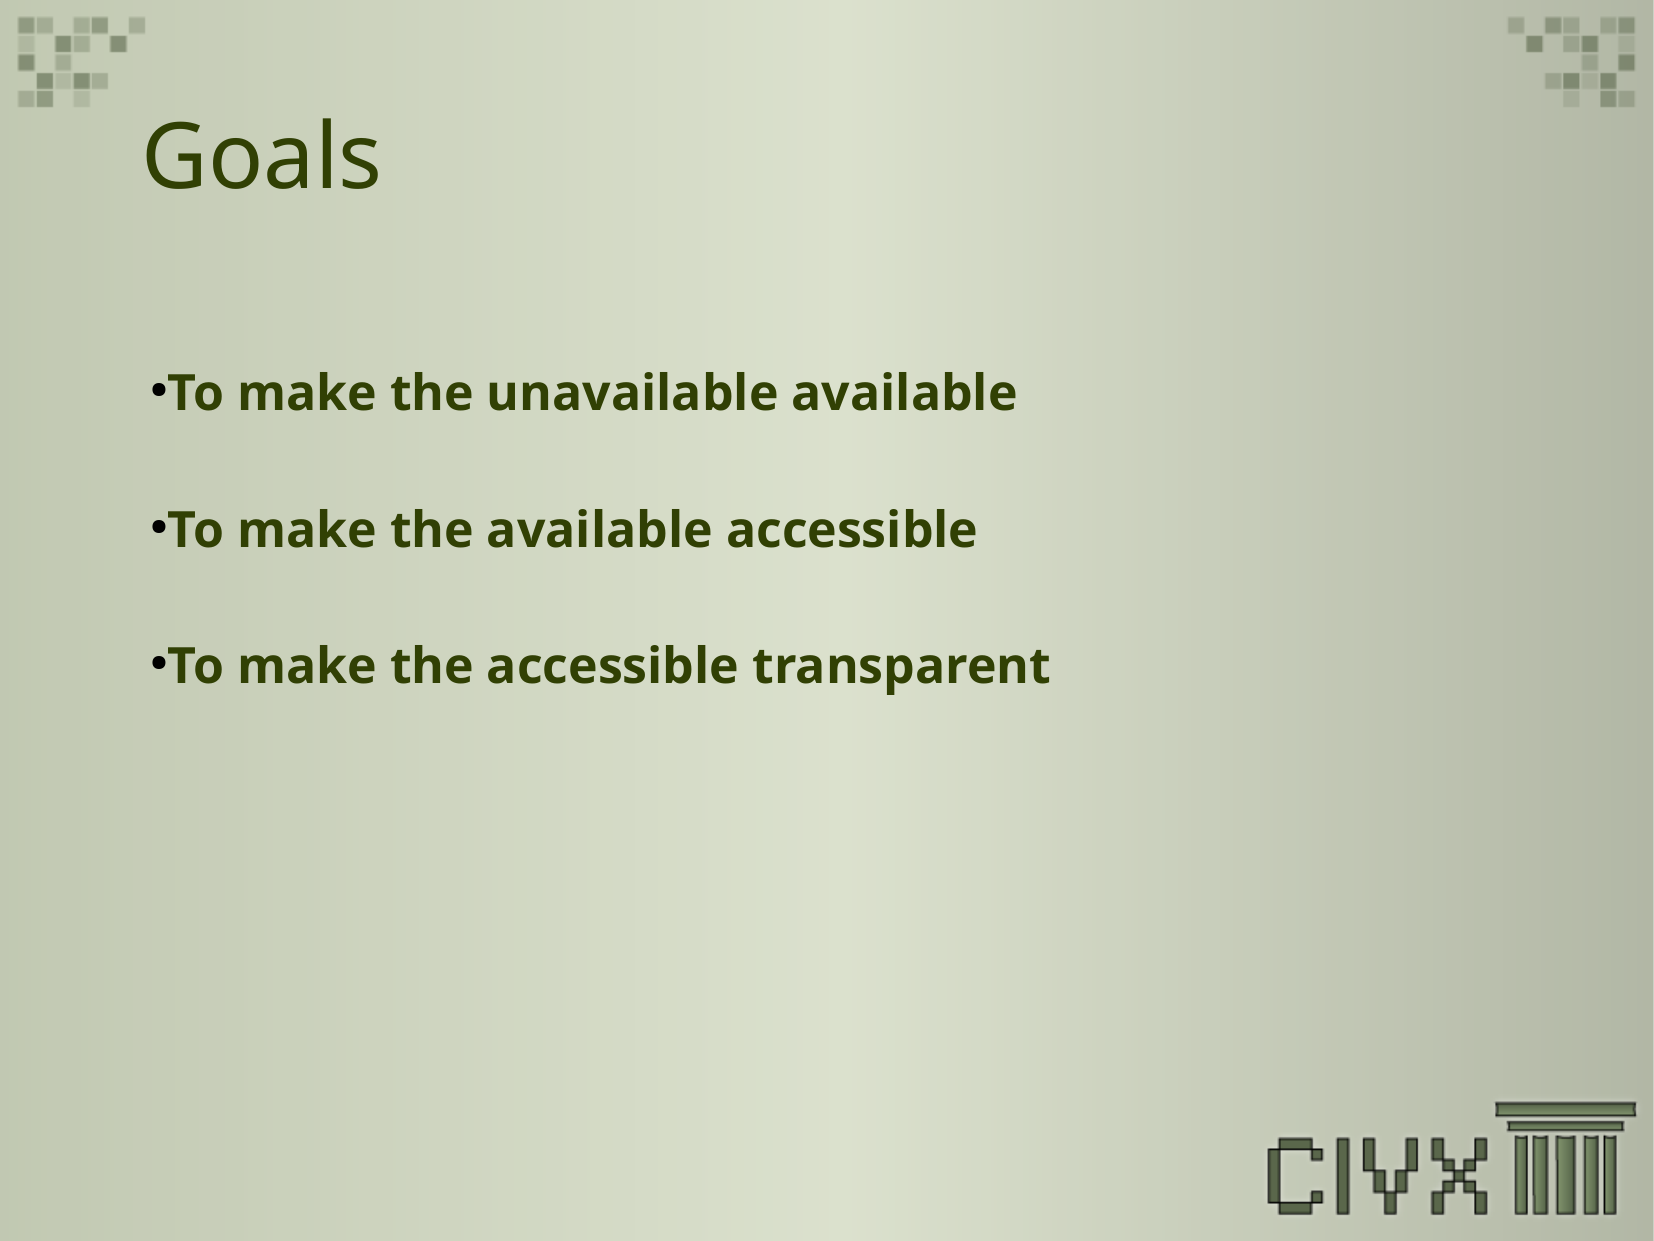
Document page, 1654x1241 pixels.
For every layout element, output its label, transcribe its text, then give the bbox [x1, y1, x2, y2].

subtitle To make the unavailable available To make the available accessible To make the accessible transparent [150, 262, 1639, 1067]
picture [0, 0, 1654, 1241]
title Goals [141, 56, 1630, 250]
